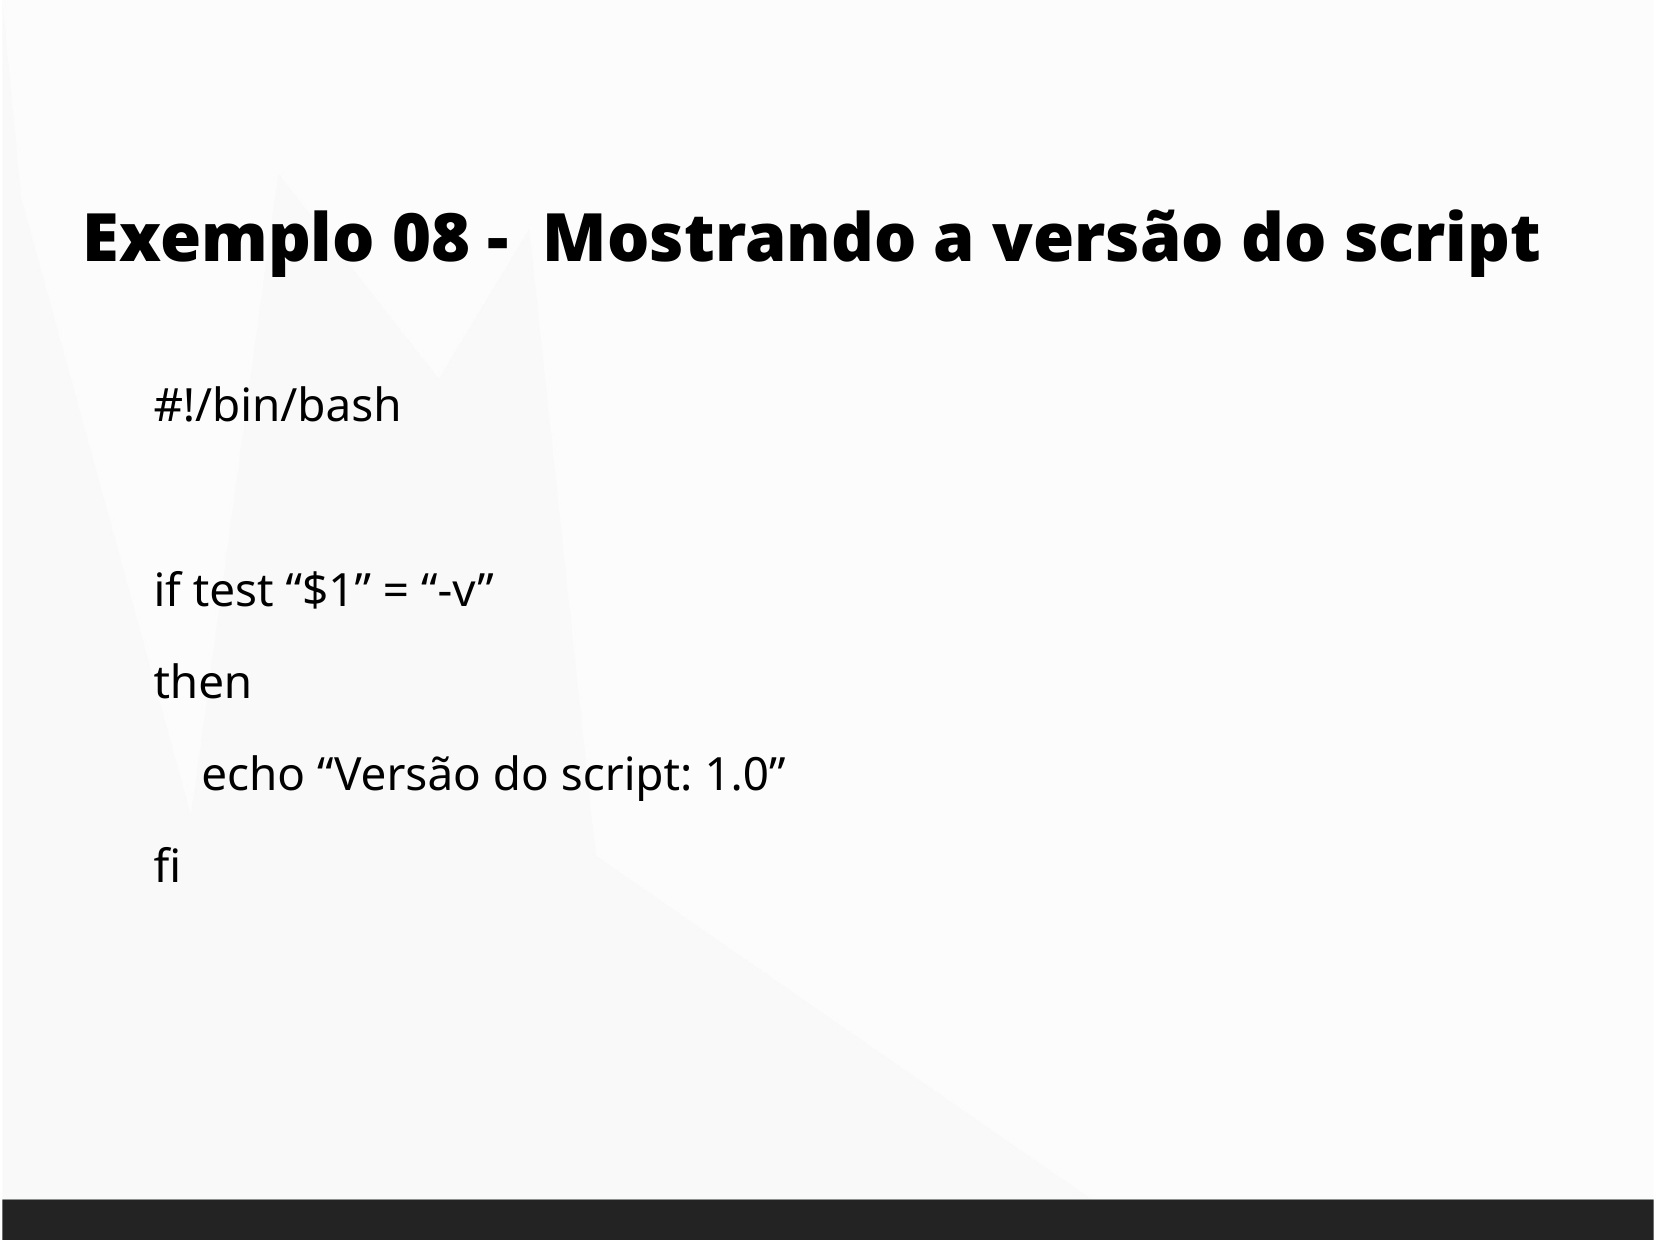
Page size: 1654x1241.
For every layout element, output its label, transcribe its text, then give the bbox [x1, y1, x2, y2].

picture [2, 0, 1654, 1241]
list #!/bin/bash if test “$1” = “-v” then echo “Versão do script: 1.0” fi [82, 372, 1571, 1093]
title Exemplo 08 - Mostrando a versão do script [82, 132, 1571, 340]
